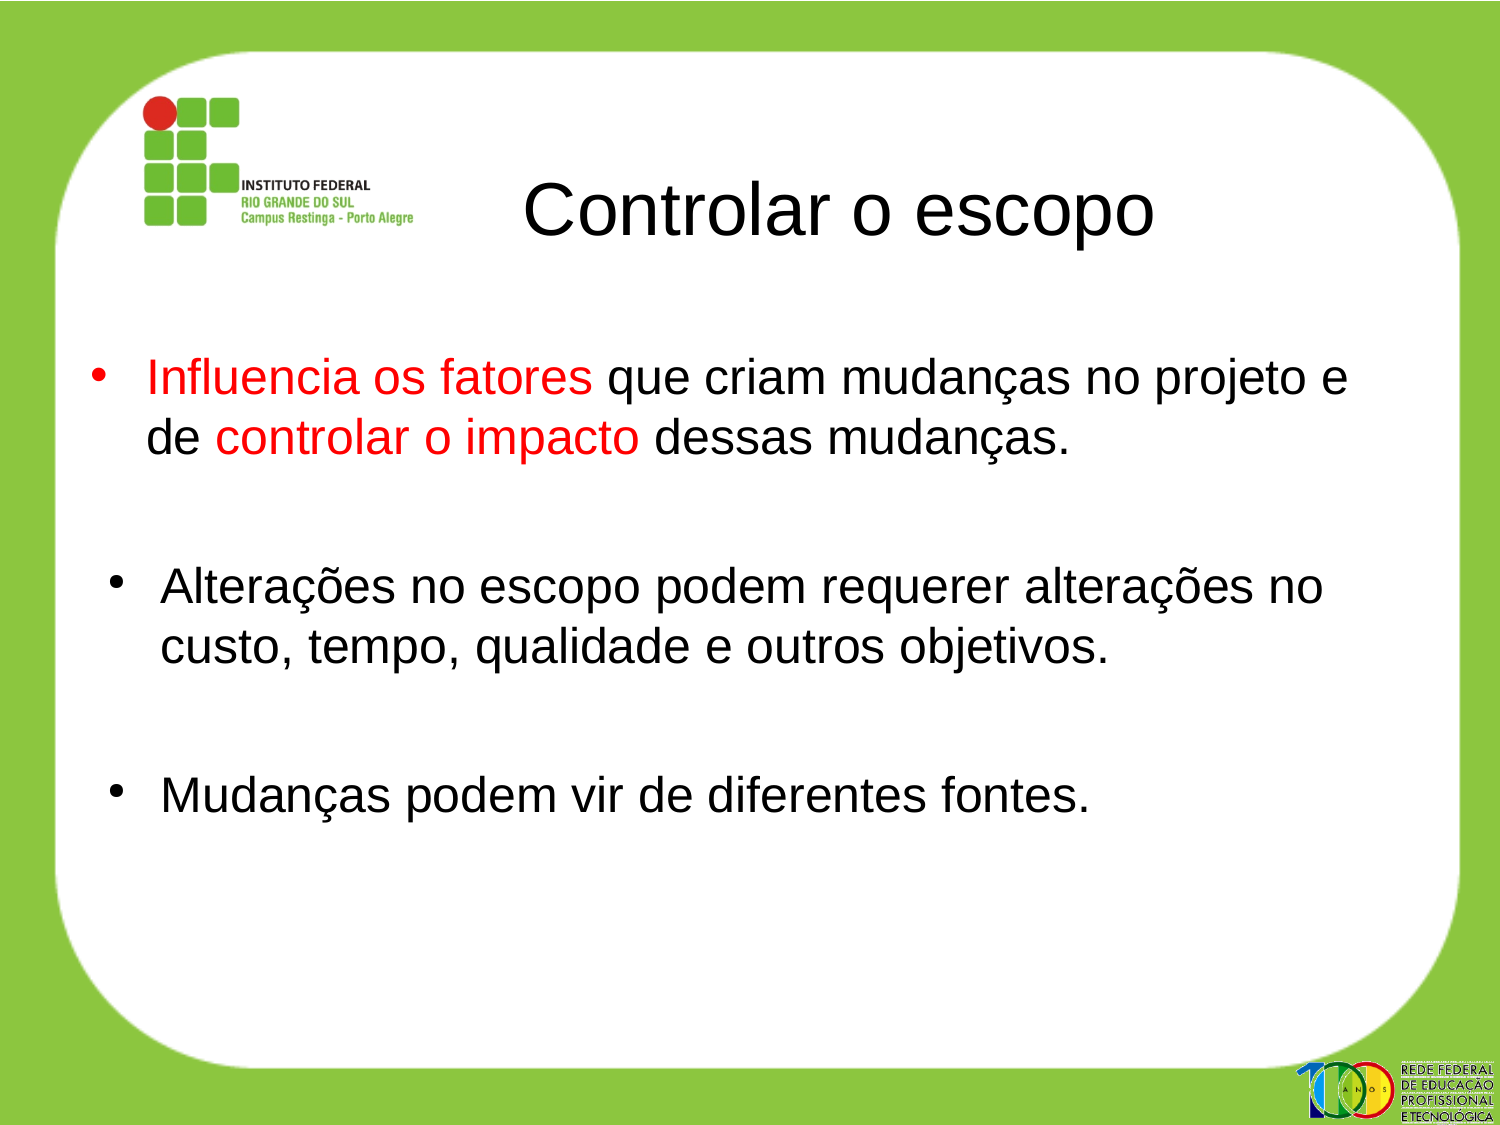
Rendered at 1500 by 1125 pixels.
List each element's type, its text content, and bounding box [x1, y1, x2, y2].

title Controlar o escopo [472, 70, 1500, 259]
list Influencia os fatores que criam mudanças no projeto e de controlar o impacto dessas mudanças. Alterações no escopo podem requerer alterações no custo, tempo, qualidade e outros objetivos. Mudanças podem vir de diferentes fontes. [75, 262, 1426, 1035]
picture [0, 1, 1500, 1125]
